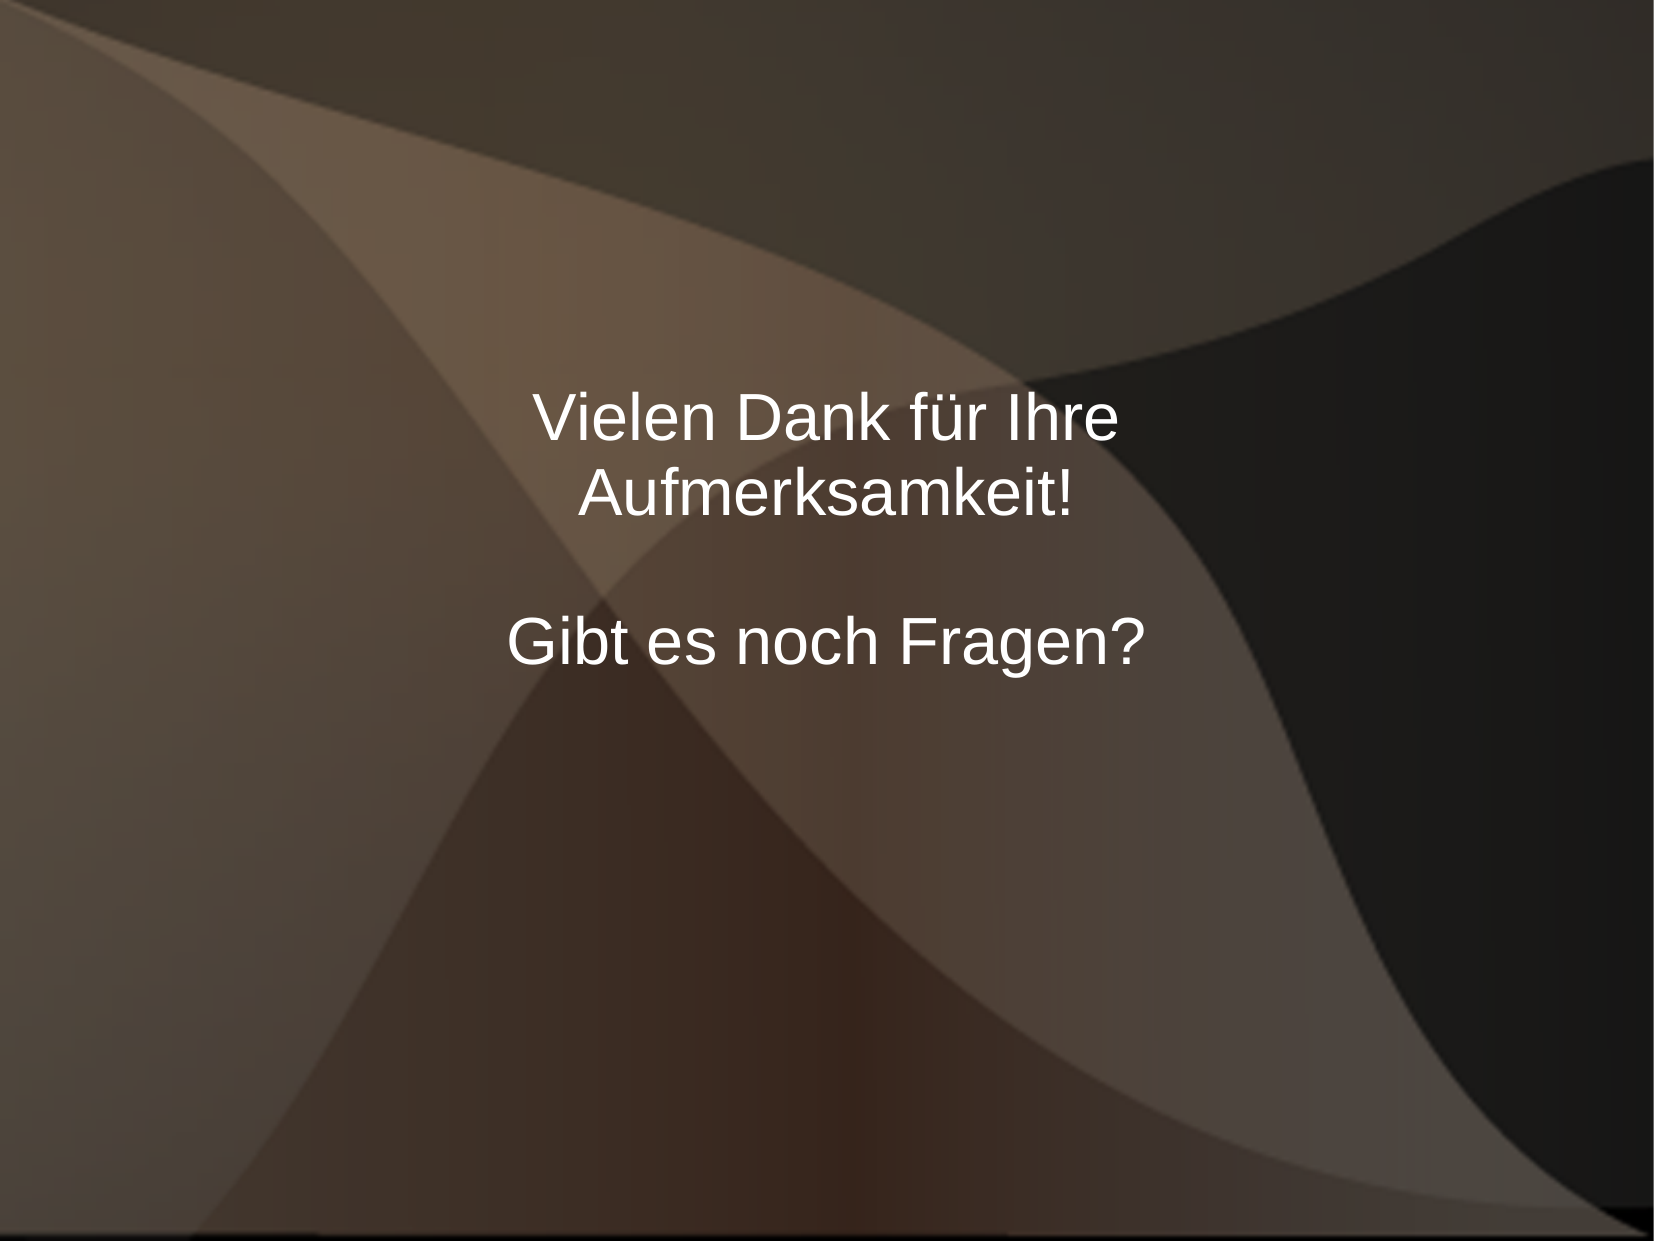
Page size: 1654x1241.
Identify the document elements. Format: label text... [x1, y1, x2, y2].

picture [0, 0, 1654, 1241]
subtitle Vielen Dank für Ihre Aufmerksamkeit! Gibt es noch Fragen? [82, 49, 1571, 1010]
